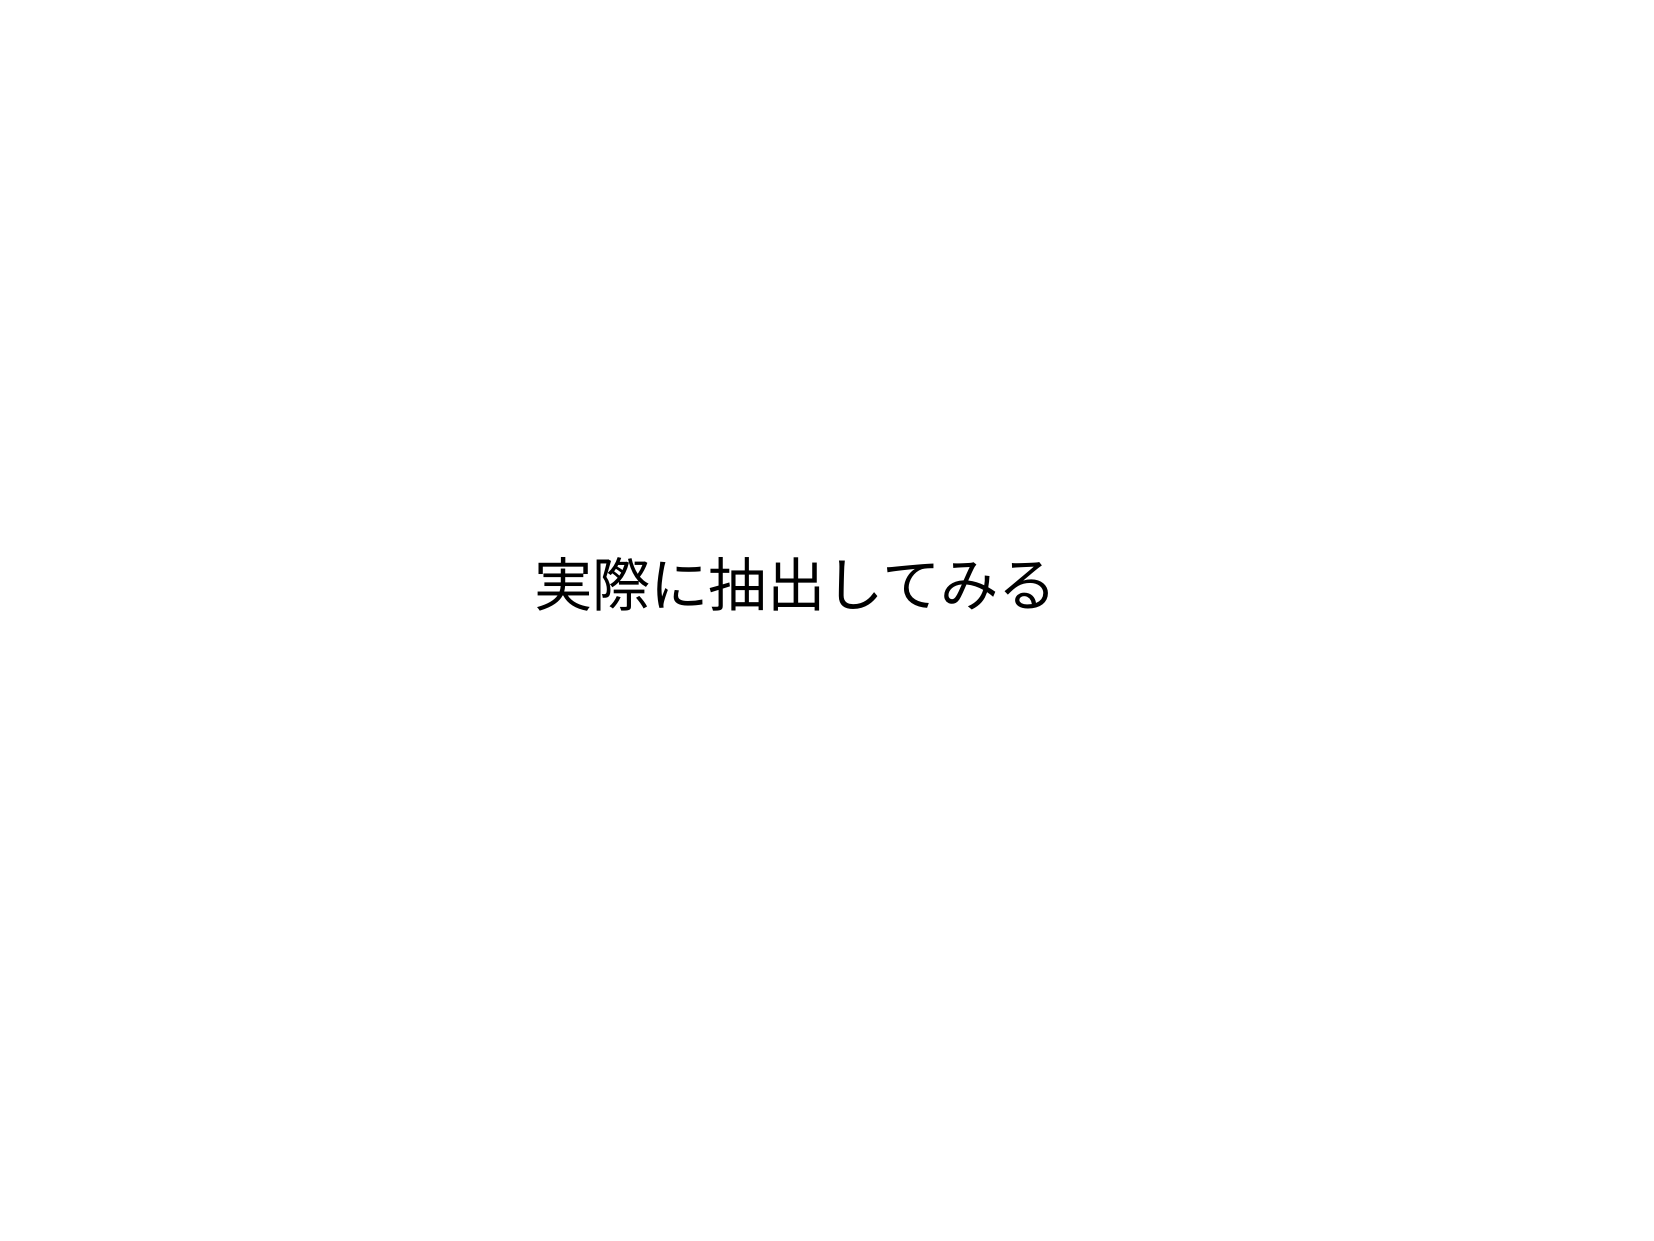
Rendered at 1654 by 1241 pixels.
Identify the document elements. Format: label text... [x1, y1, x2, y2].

text_box 実際に抽出してみる [519, 531, 1074, 621]
